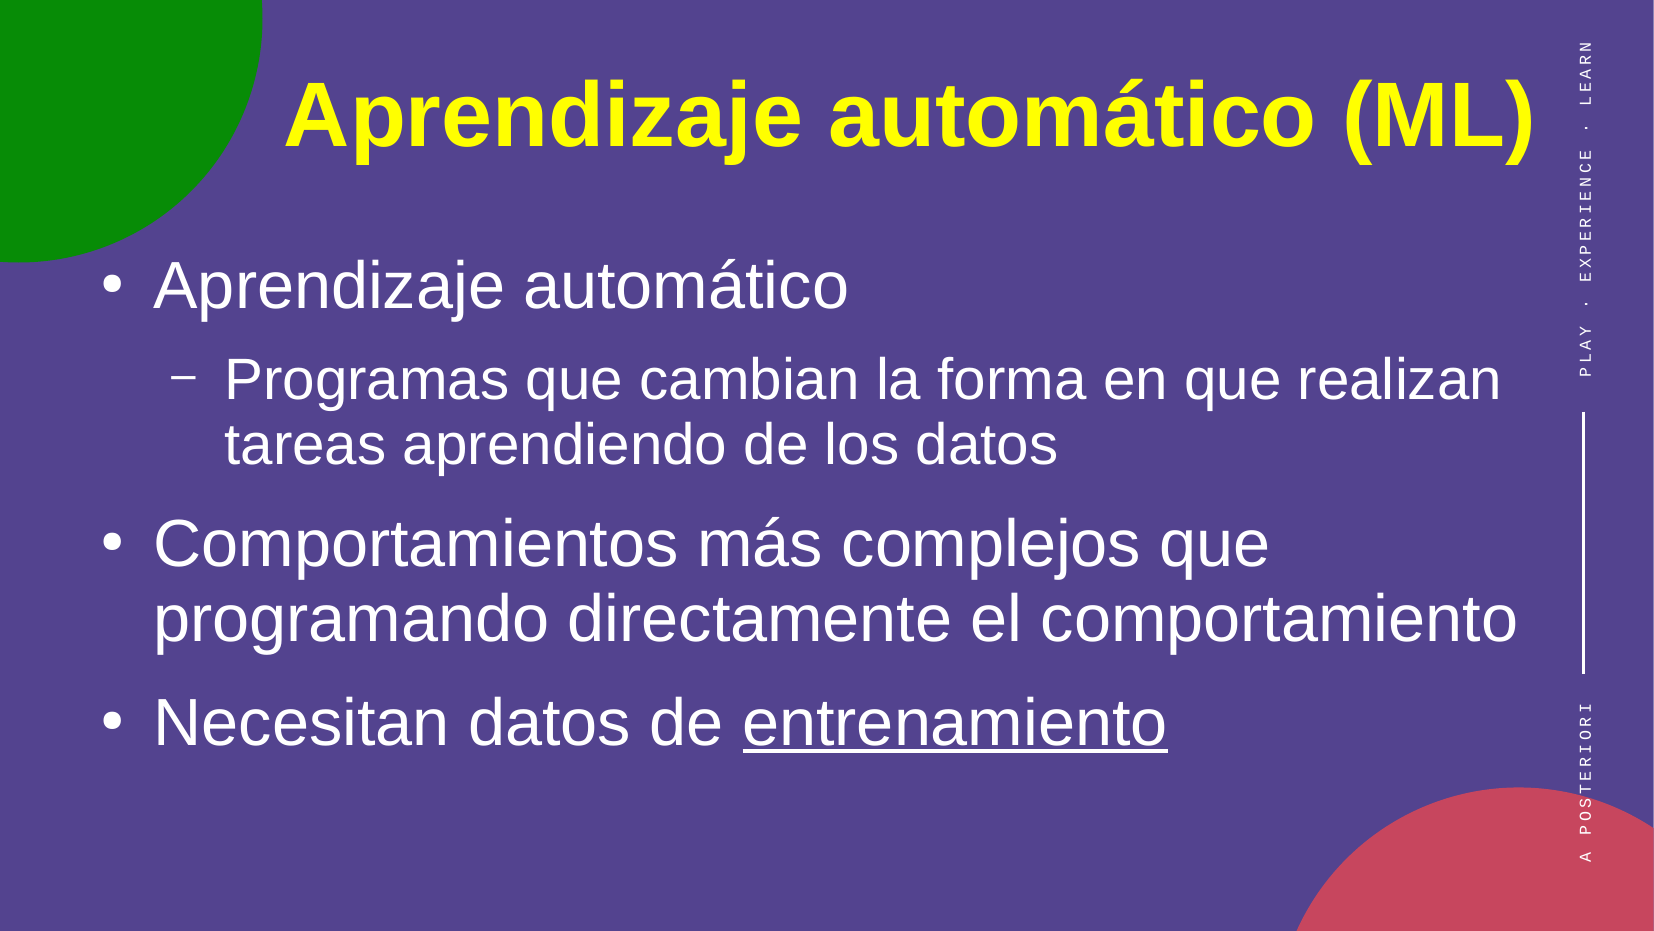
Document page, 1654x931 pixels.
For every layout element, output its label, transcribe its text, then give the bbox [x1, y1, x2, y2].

title Aprendizaje automático (ML) [262, 37, 1538, 193]
list Aprendizaje automático Programas que cambian la forma en que realizan tareas aprendiendo de los datos Comportamientos más complejos que programando directamente el comportamiento Necesitan datos de entrenamiento [82, 248, 1571, 788]
